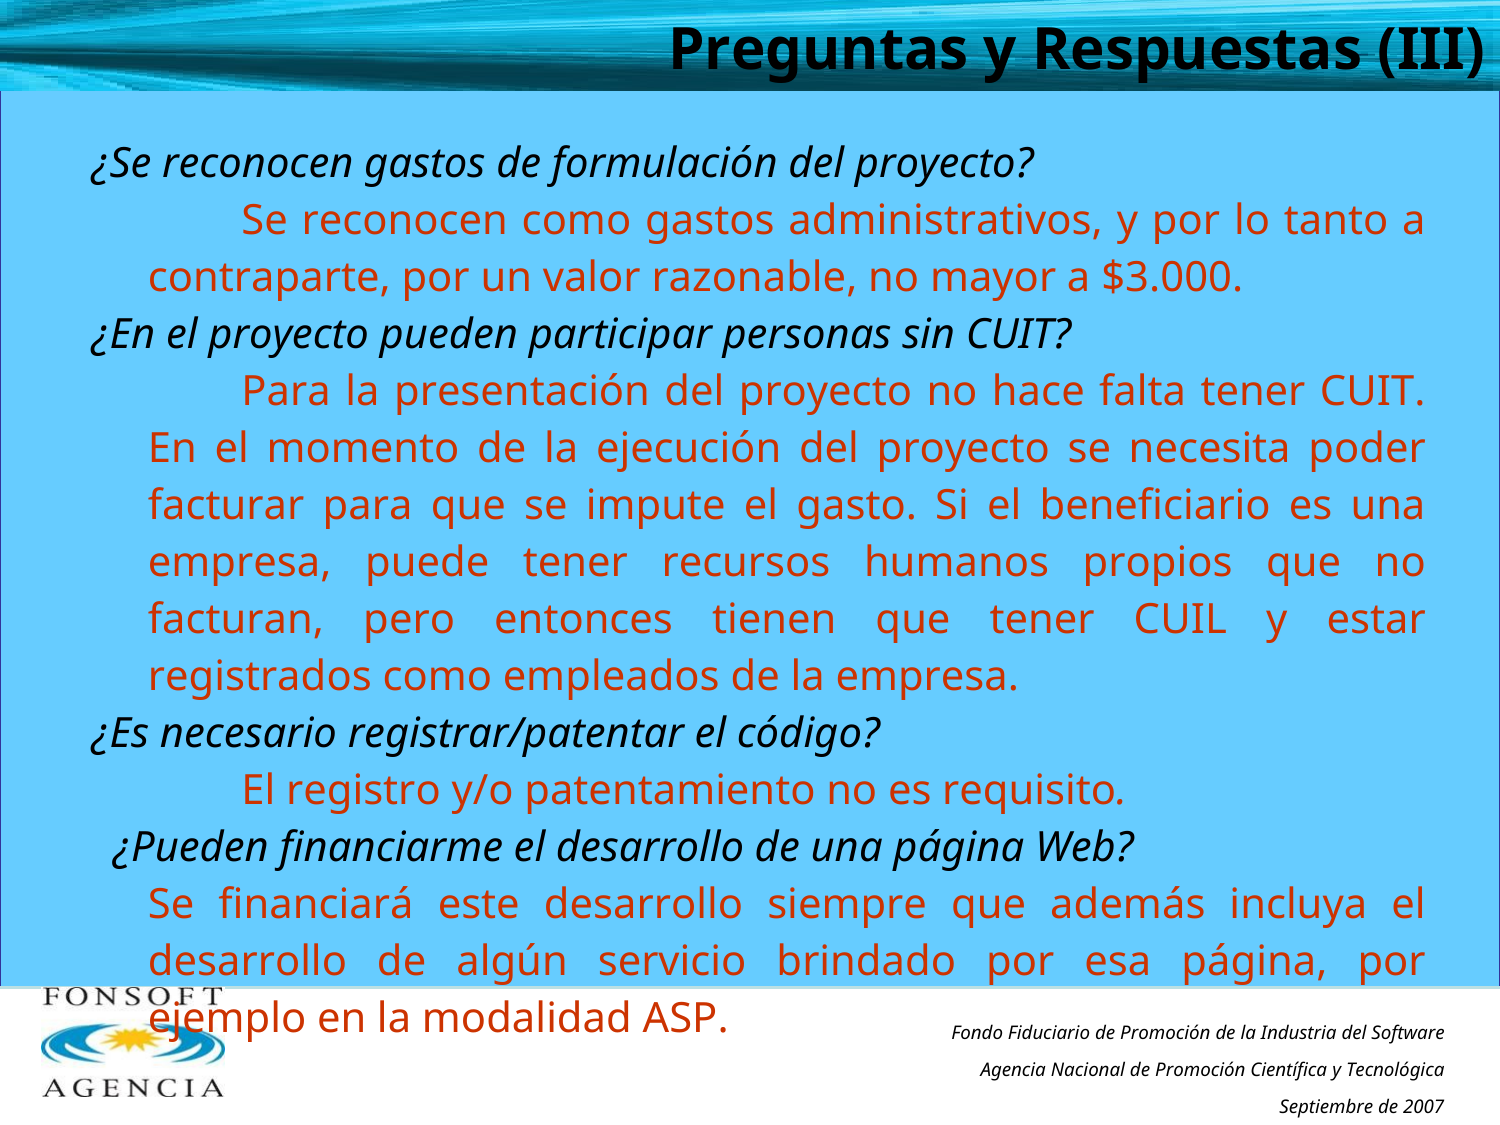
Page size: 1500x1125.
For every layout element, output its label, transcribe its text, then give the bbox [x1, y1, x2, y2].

text_box ¿Se reconocen gastos de formulación del proyecto? Se reconocen como gastos administrativos, y por lo tanto a contraparte, por un valor razonable, no mayor a $3.000. ¿En el proyecto pueden participar personas sin CUIT? Para la presentación del proyecto no hace falta tener CUIT. En el momento de la ejecución del proyecto se necesita poder facturar para que se impute el gasto. Si el beneficiario es una empresa, puede tener recursos humanos propios que no facturan, pero entonces tienen que tener CUIL y estar registrados como empleados de la empresa. ¿Es necesario registrar/patentar el código? El registro y/o patentamiento no es requisito. ¿Pueden financiarme el desarrollo de una página Web? Se financiará este desarrollo siempre que además incluya el desarrollo de algún servicio brindado por esa página, por ejemplo en la modalidad ASP. [76, 125, 1442, 1110]
text_box Preguntas y Respuestas (III) [0, 0, 1500, 95]
picture [41, 987, 76, 1097]
